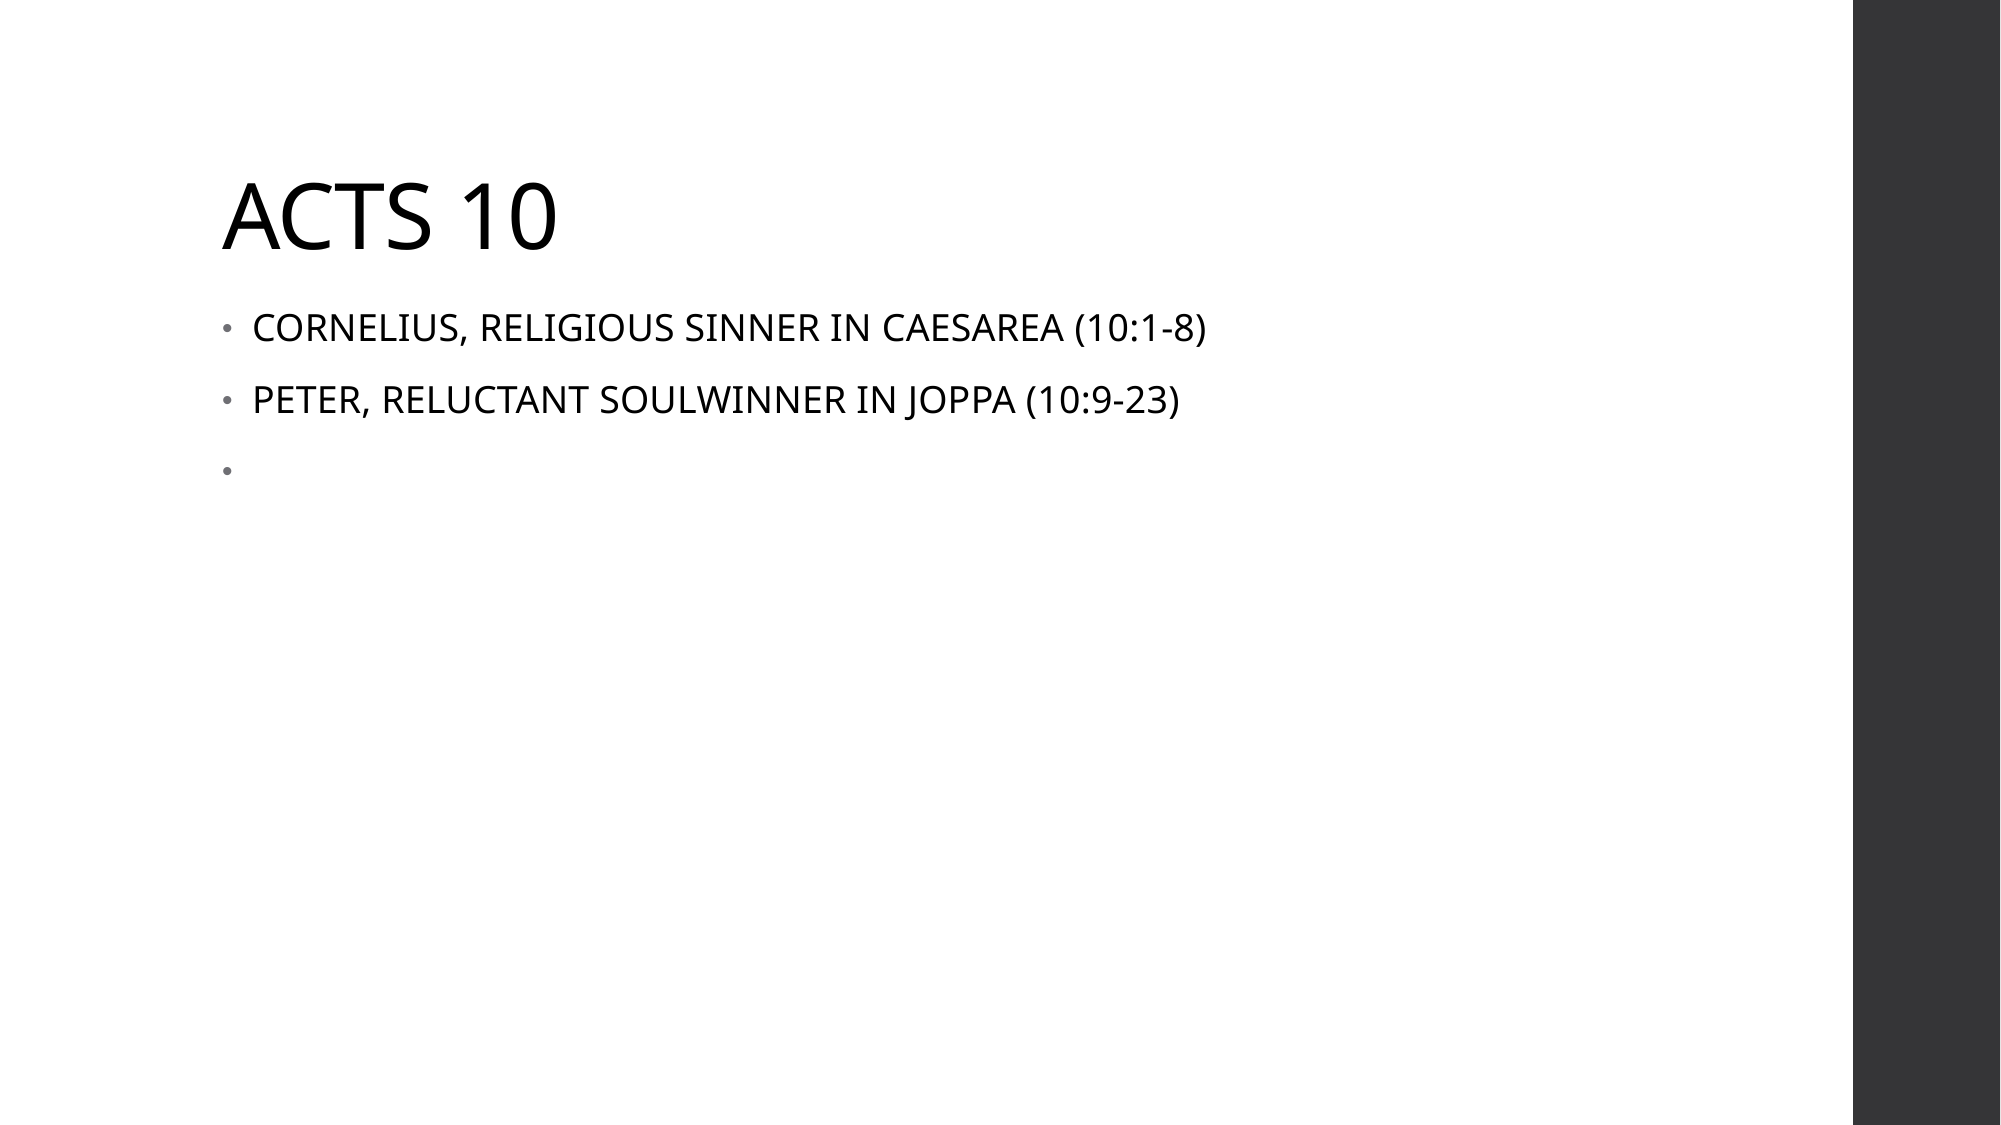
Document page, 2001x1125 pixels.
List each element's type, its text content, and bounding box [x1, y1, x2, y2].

title ACTS 10 [206, 60, 1797, 278]
list CORNELIUS, RELIGIOUS SINNER IN CAESAREA (10:1-8) PETER, RELUCTANT SOULWINNER IN JOPPA (10:9-23) [206, 299, 1617, 1014]
